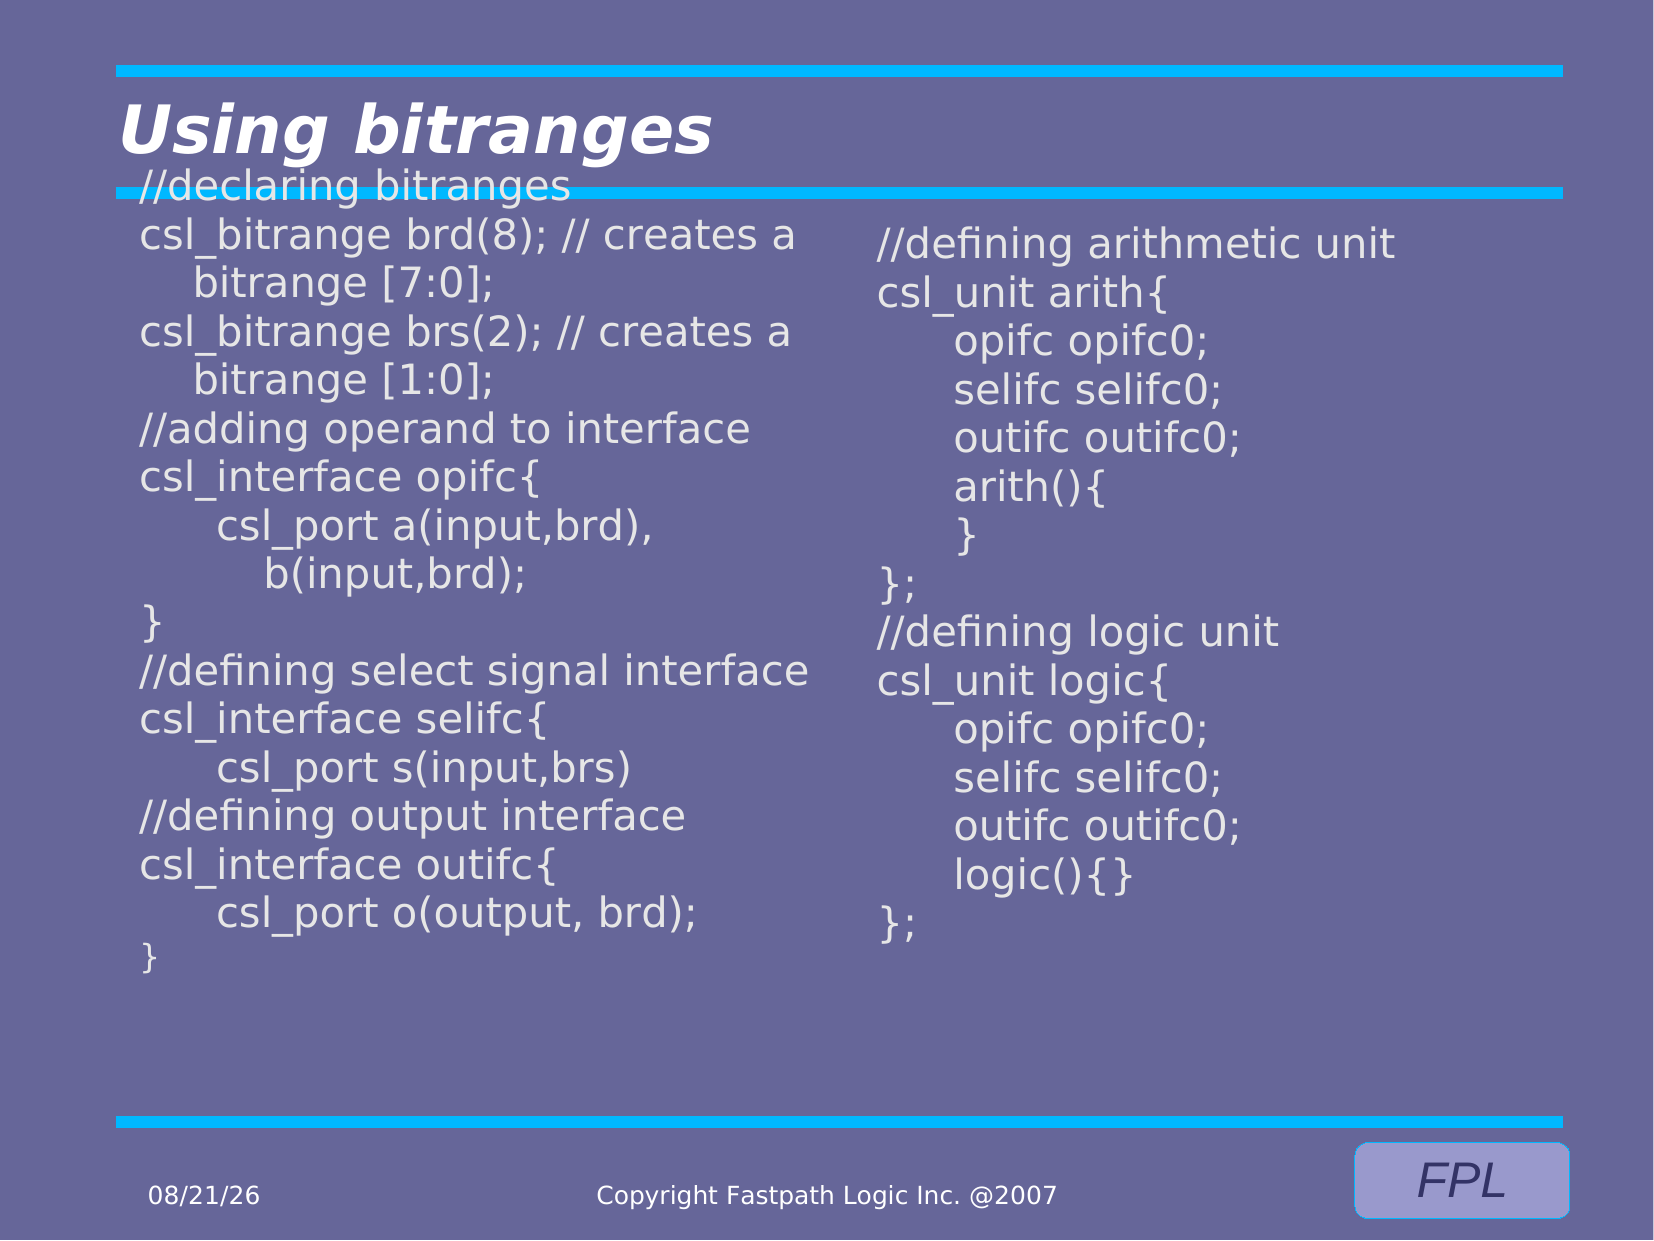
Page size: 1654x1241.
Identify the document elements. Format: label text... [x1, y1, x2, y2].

list //defining arithmetic unit csl_unit arith{ opifc opifc0; selifc selifc0; outifc outifc0; arith(){ } }; //defining logic unit csl_unit logic{ opifc opifc0; selifc selifc0; outifc outifc0; logic(){} }; [858, 220, 1562, 1133]
title Using bitranges [824, 41, 1531, 219]
list //declaring bitranges csl_bitrange brd(8); // creates a bitrange [7:0]; csl_bitrange brs(2); // creates a bitrange [1:0]; //adding operand to interface csl_interface opifc{ csl_port a(input,brd), b(input,brd); } //defining select signal interface csl_interface selifc{ csl_port s(input,brs) //defining output interface csl_interface outifc{ csl_port o(output, brd); } [121, 16, 824, 1064]
